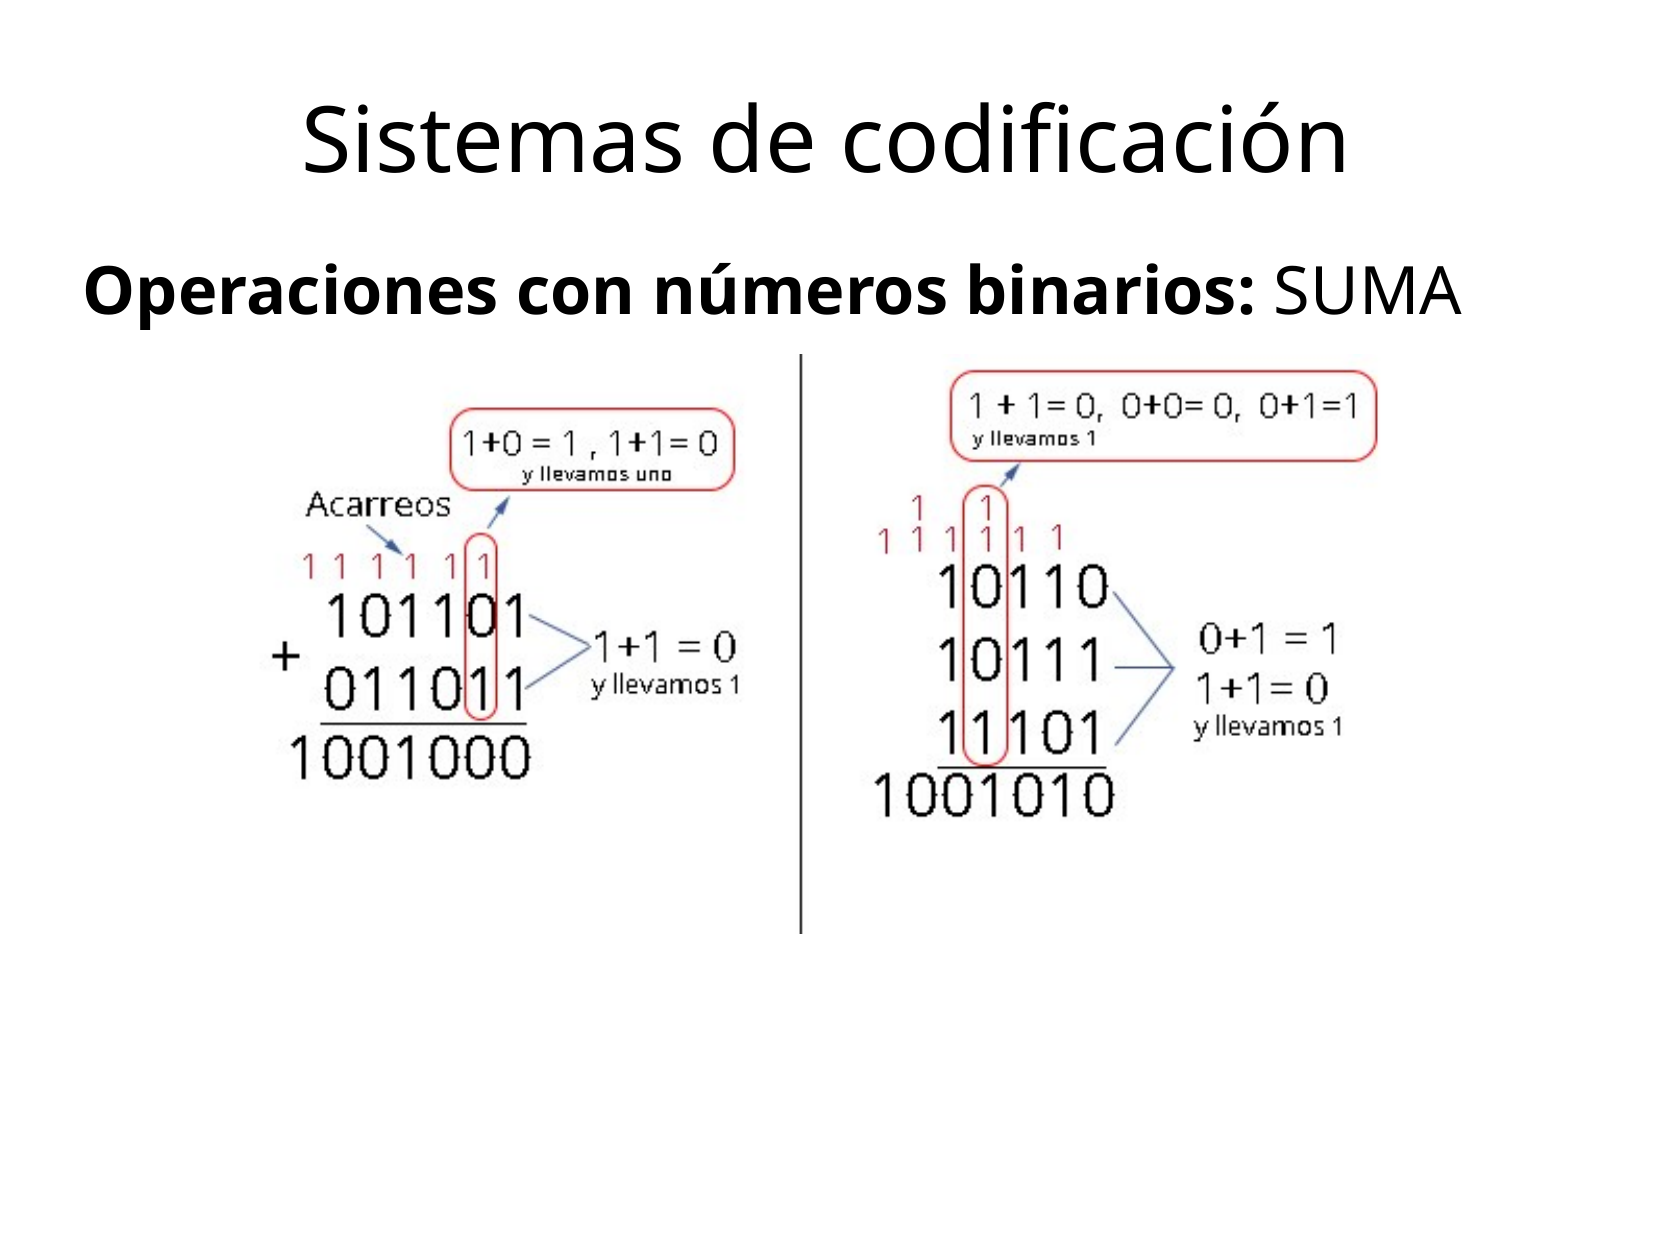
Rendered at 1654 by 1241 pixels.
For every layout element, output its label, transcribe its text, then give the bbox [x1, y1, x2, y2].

picture [177, 354, 1428, 934]
title Sistemas de codificación [82, 49, 1571, 225]
list Operaciones con números binarios: SUMA [82, 242, 1536, 1087]
